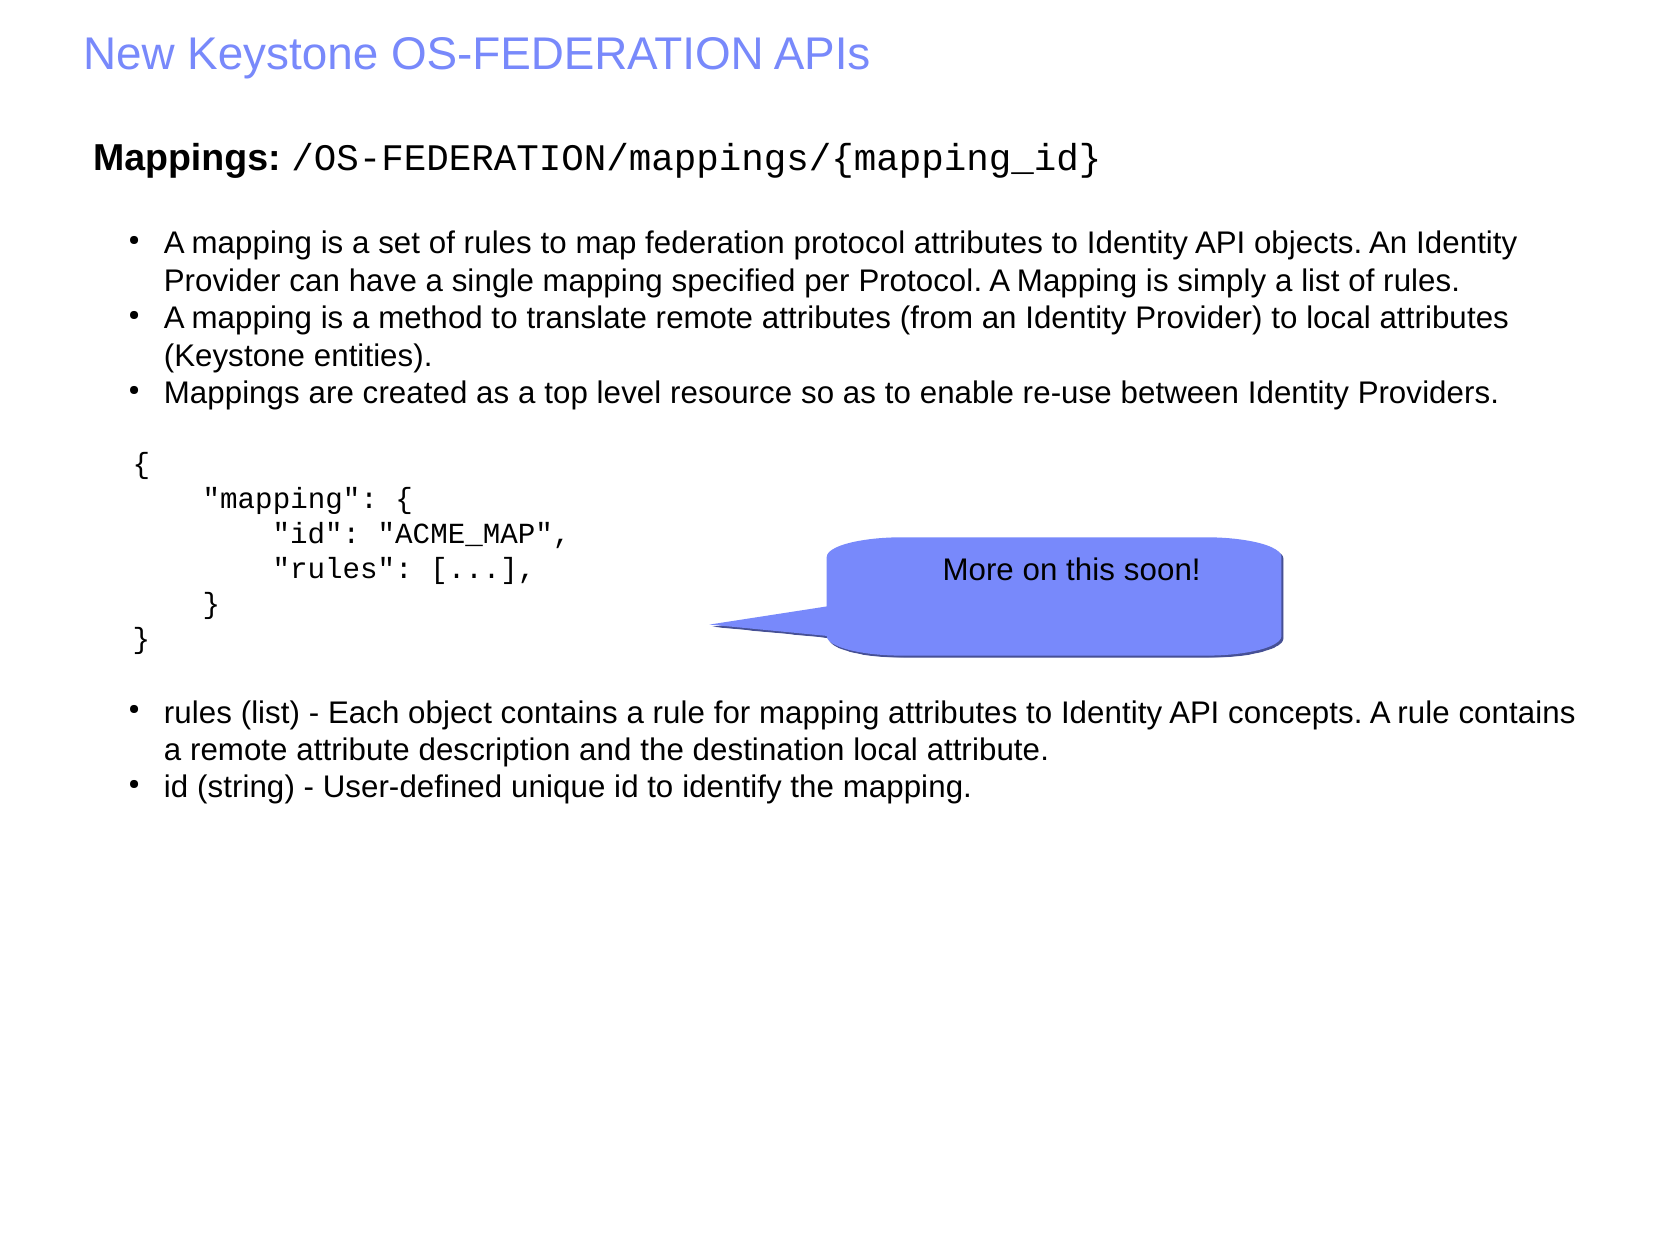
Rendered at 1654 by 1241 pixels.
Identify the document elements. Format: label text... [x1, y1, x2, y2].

text_box Mappings: /OS-FEDERATION/mappings/{mapping_id} A mapping is a set of rules to map federation protocol attributes to Identity API objects. An Identity Provider can have a single mapping specified per Protocol. A Mapping is simply a list of rules. A mapping is a method to translate remote attributes (from an Identity Provider) to local attributes (Keystone entities). Mappings are created as a top level resource so as to enable re-use between Identity Providers. { "mapping": { "id": "ACME_MAP", "rules": [...], } } rules (list) - Each object contains a rule for mapping attributes to Identity API concepts. A rule contains a remote attribute description and the destination local attribute. id (string) - User-defined unique id to identify the mapping. [42, 124, 1613, 850]
text_box More on this soon! [709, 537, 1282, 656]
text_box New Keystone OS-FEDERATION APIs [32, 22, 1604, 95]
